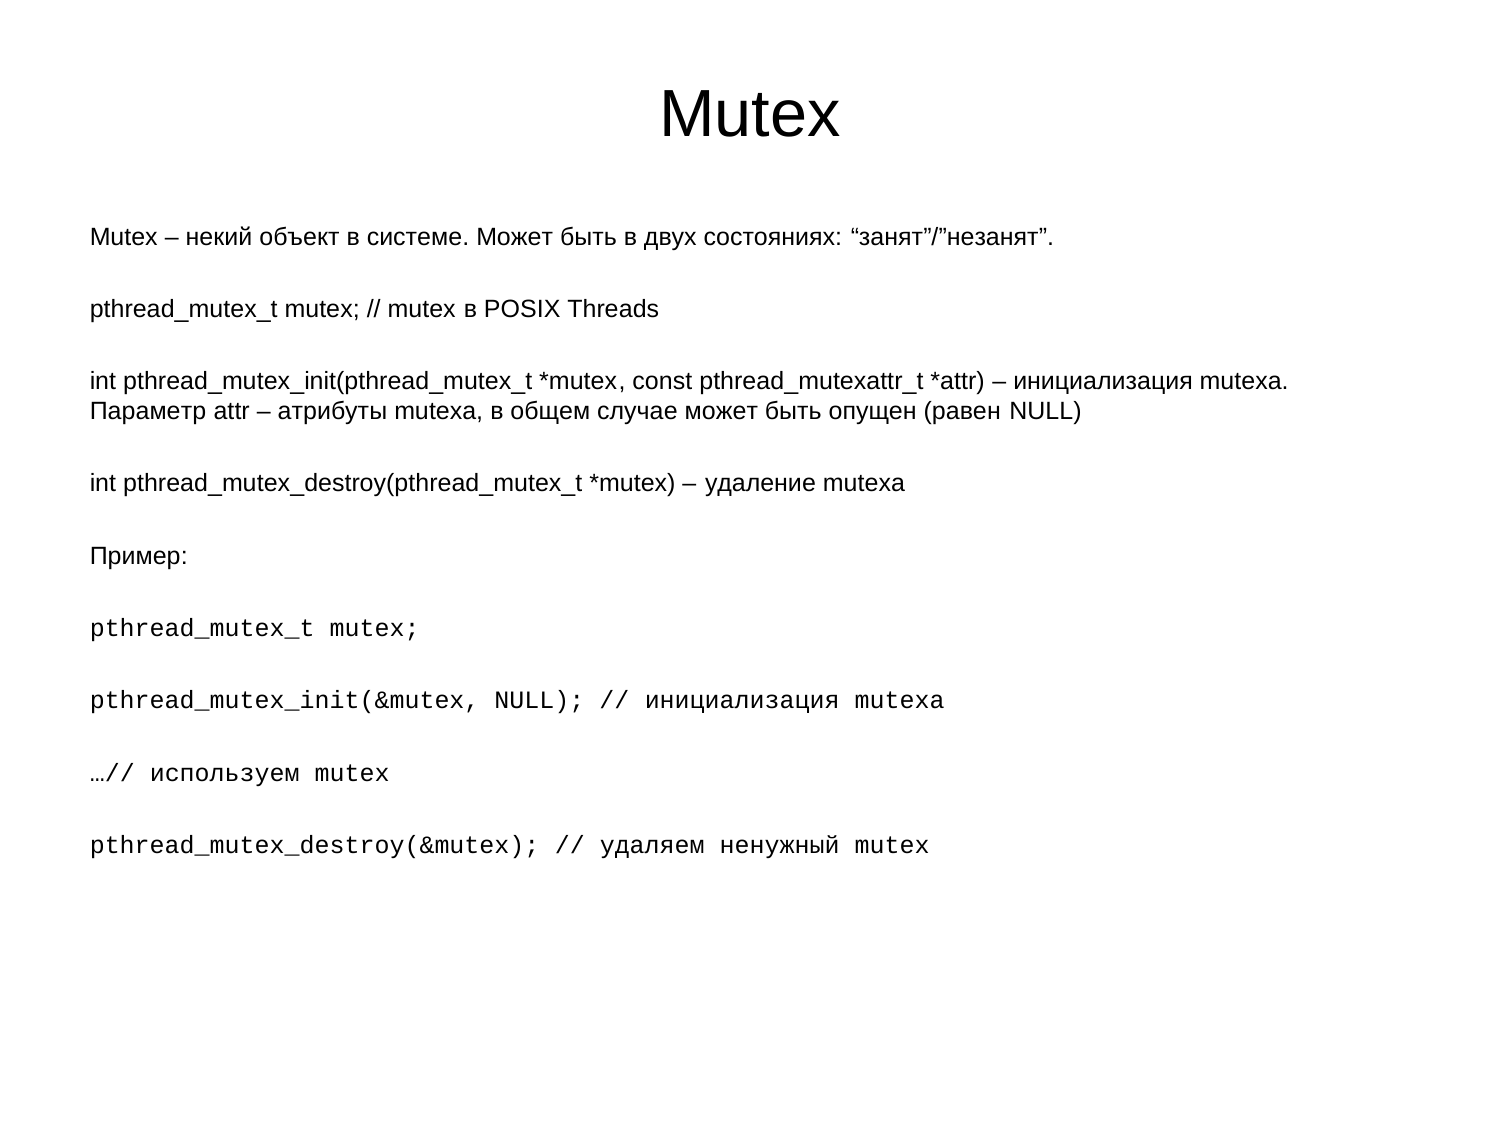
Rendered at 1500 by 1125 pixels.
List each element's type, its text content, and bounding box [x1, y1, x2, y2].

list Mutex – некий объект в системе. Может быть в двух состояниях: “занят”/”незанят”. pthread_mutex_t mutex; // mutex в POSIX Threads int pthread_mutex_init(pthread_mutex_t *mutex, const pthread_mutexattr_t *attr) – инициализация mutexа. Параметр attr – атрибуты mutexа, в общем случае может быть опущен (равен NULL) int pthread_mutex_destroy(pthread_mutex_t *mutex) – удаление mutexа Пример: pthread_mutex_t mutex; pthread_mutex_init(&mutex, NULL); // инициализация mutexа …// используем mutex pthread_mutex_destroy(&mutex); // удаляем ненужный mutex [75, 212, 1426, 1005]
title Mutex [75, 45, 1426, 176]
